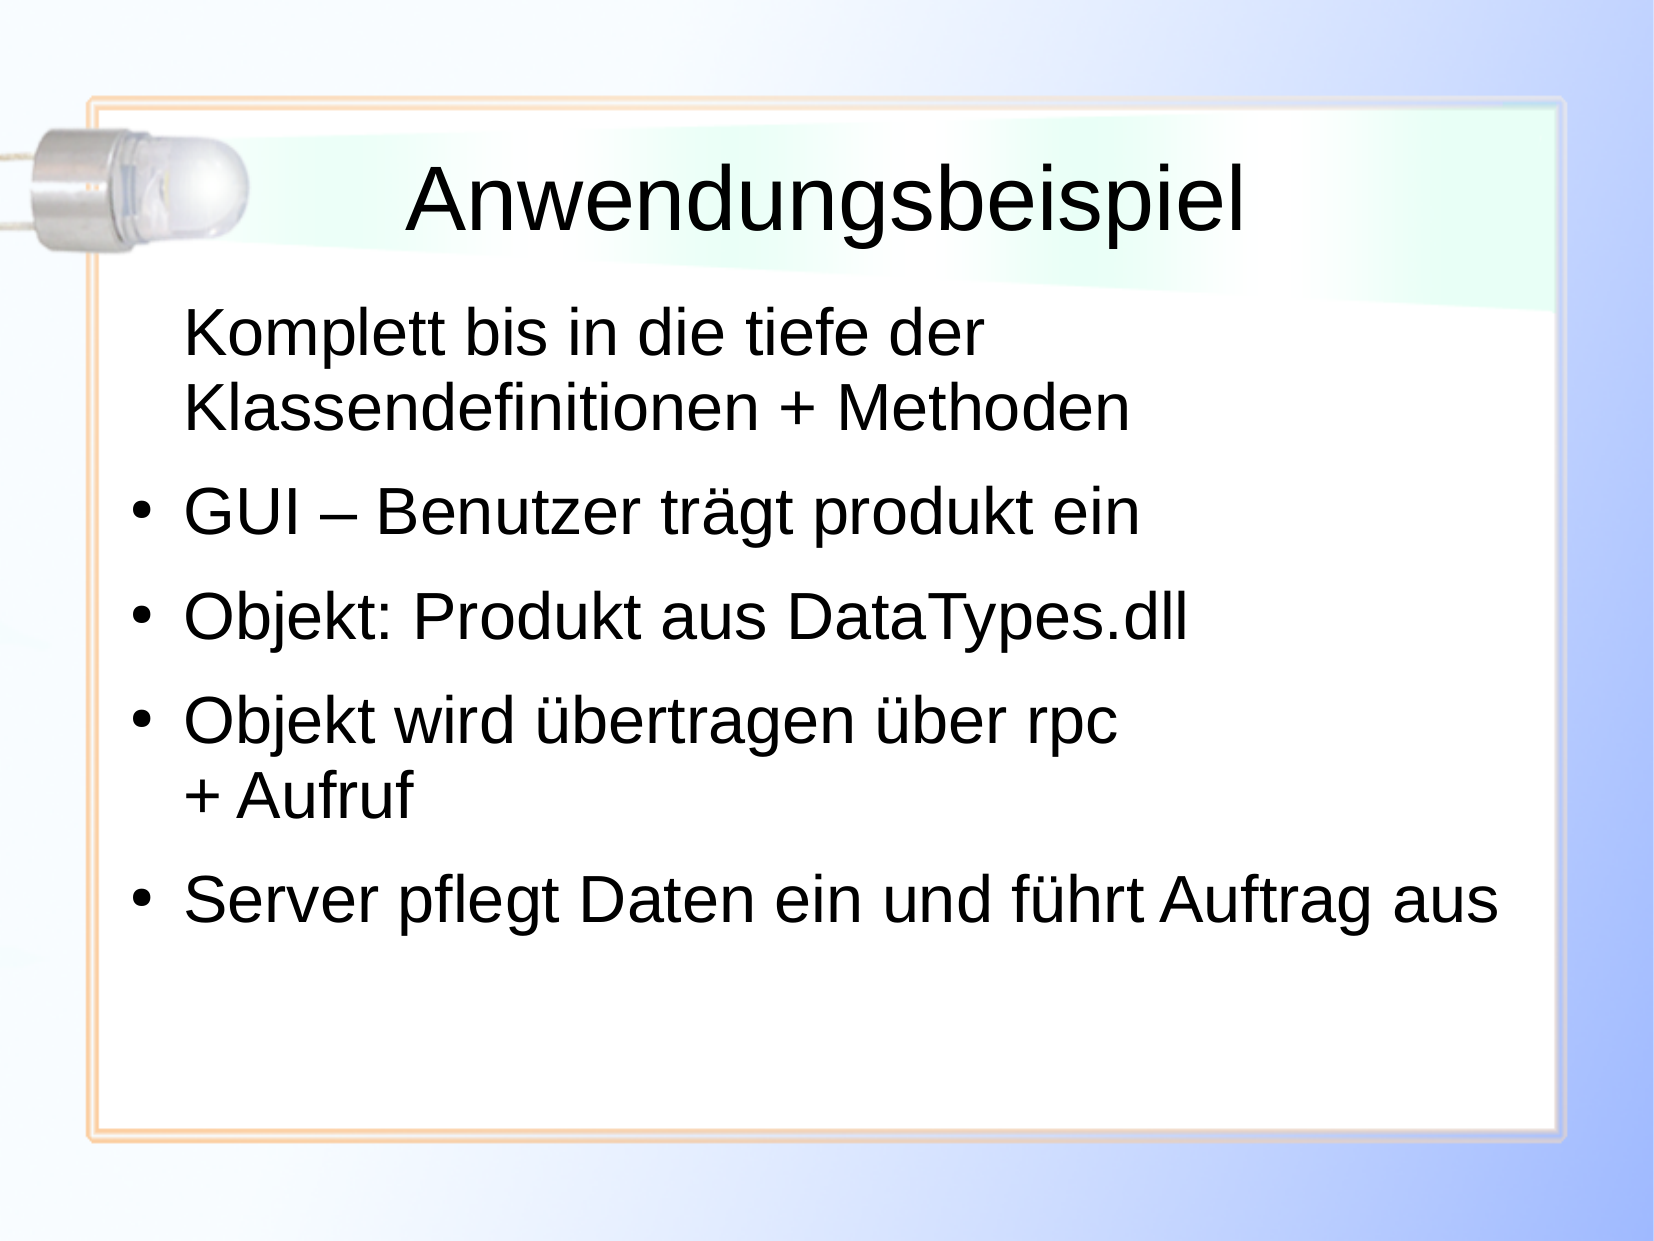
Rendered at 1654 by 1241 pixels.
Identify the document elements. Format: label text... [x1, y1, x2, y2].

picture [0, 0, 1654, 1241]
list Komplett bis in die tiefe der Klassendefinitionen + Methoden GUI – Benutzer trägt produkt ein Objekt: Produkt aus DataTypes.dll Objekt wird übertragen über rpc + Aufruf Server pflegt Daten ein und führt Auftrag aus [112, 295, 1548, 1142]
title Anwendungsbeispiel [82, 102, 1571, 296]
